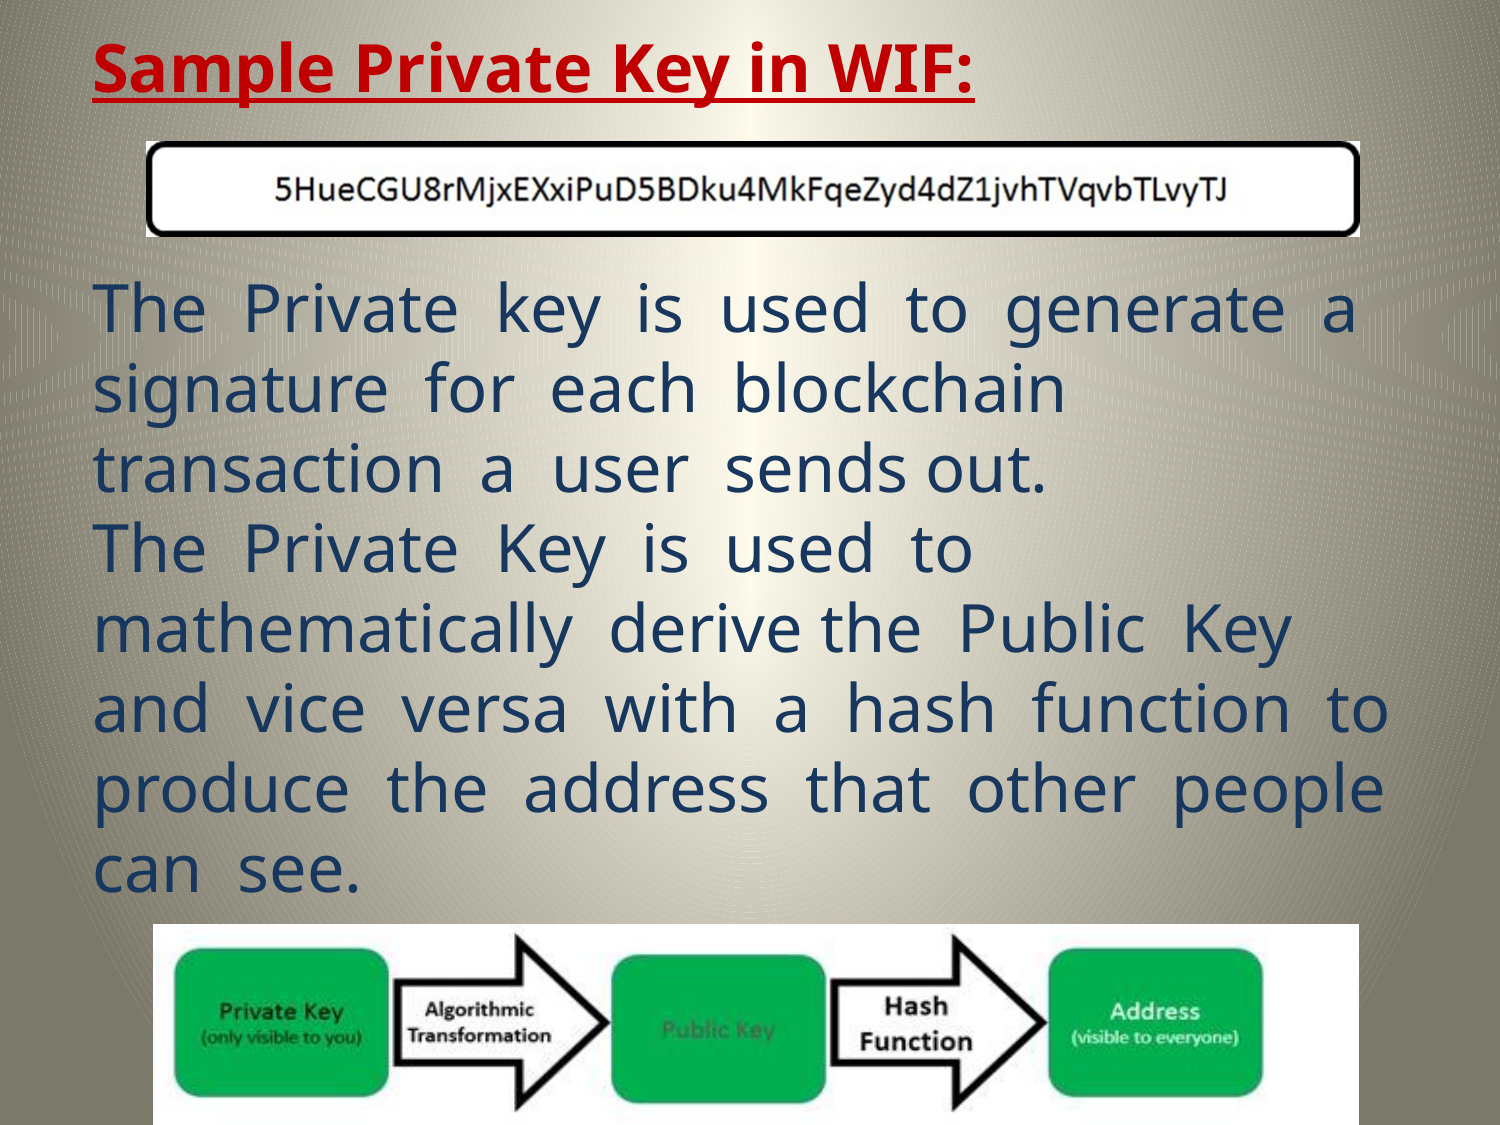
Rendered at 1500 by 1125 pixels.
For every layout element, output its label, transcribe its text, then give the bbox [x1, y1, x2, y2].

picture [153, 924, 1359, 1125]
picture [146, 141, 1360, 237]
title Sample Private Key in WIF: The Private key is used to generate a signature for each blockchain transaction a user sends out. The Private Key is used to mathematically derive the Public Key and vice versa with a hash function to produce the address that other people can see. [77, 55, 1428, 1117]
